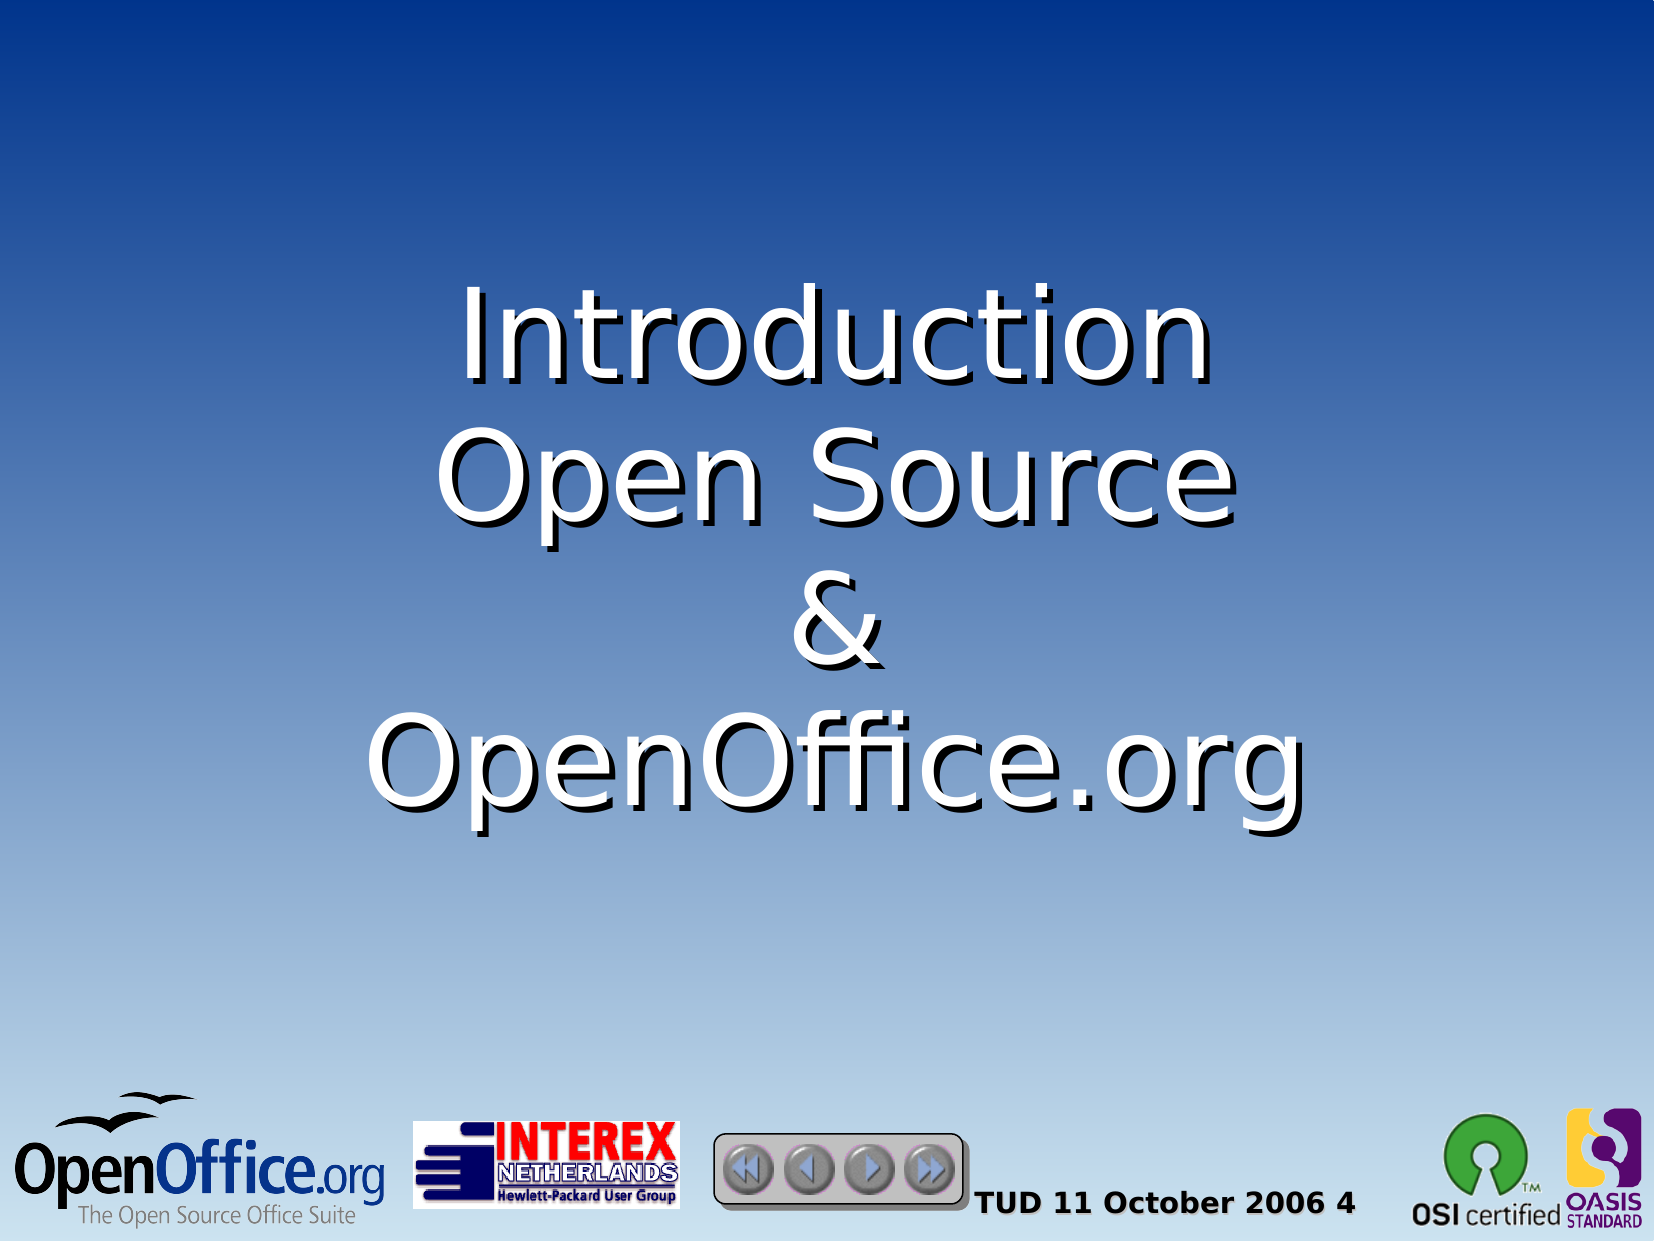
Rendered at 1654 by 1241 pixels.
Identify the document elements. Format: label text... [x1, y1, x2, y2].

subtitle Introduction Open Source & OpenOffice.org [82, 29, 1571, 1069]
text_box TUD 11 October 2006 32 [980, 1181, 1506, 1241]
picture [904, 1144, 955, 1195]
text_box [714, 1133, 963, 1204]
picture [723, 1144, 774, 1195]
picture [784, 1144, 835, 1195]
picture [1405, 1102, 1654, 1238]
picture [844, 1144, 895, 1195]
picture [15, 1092, 384, 1229]
picture [413, 1121, 680, 1209]
